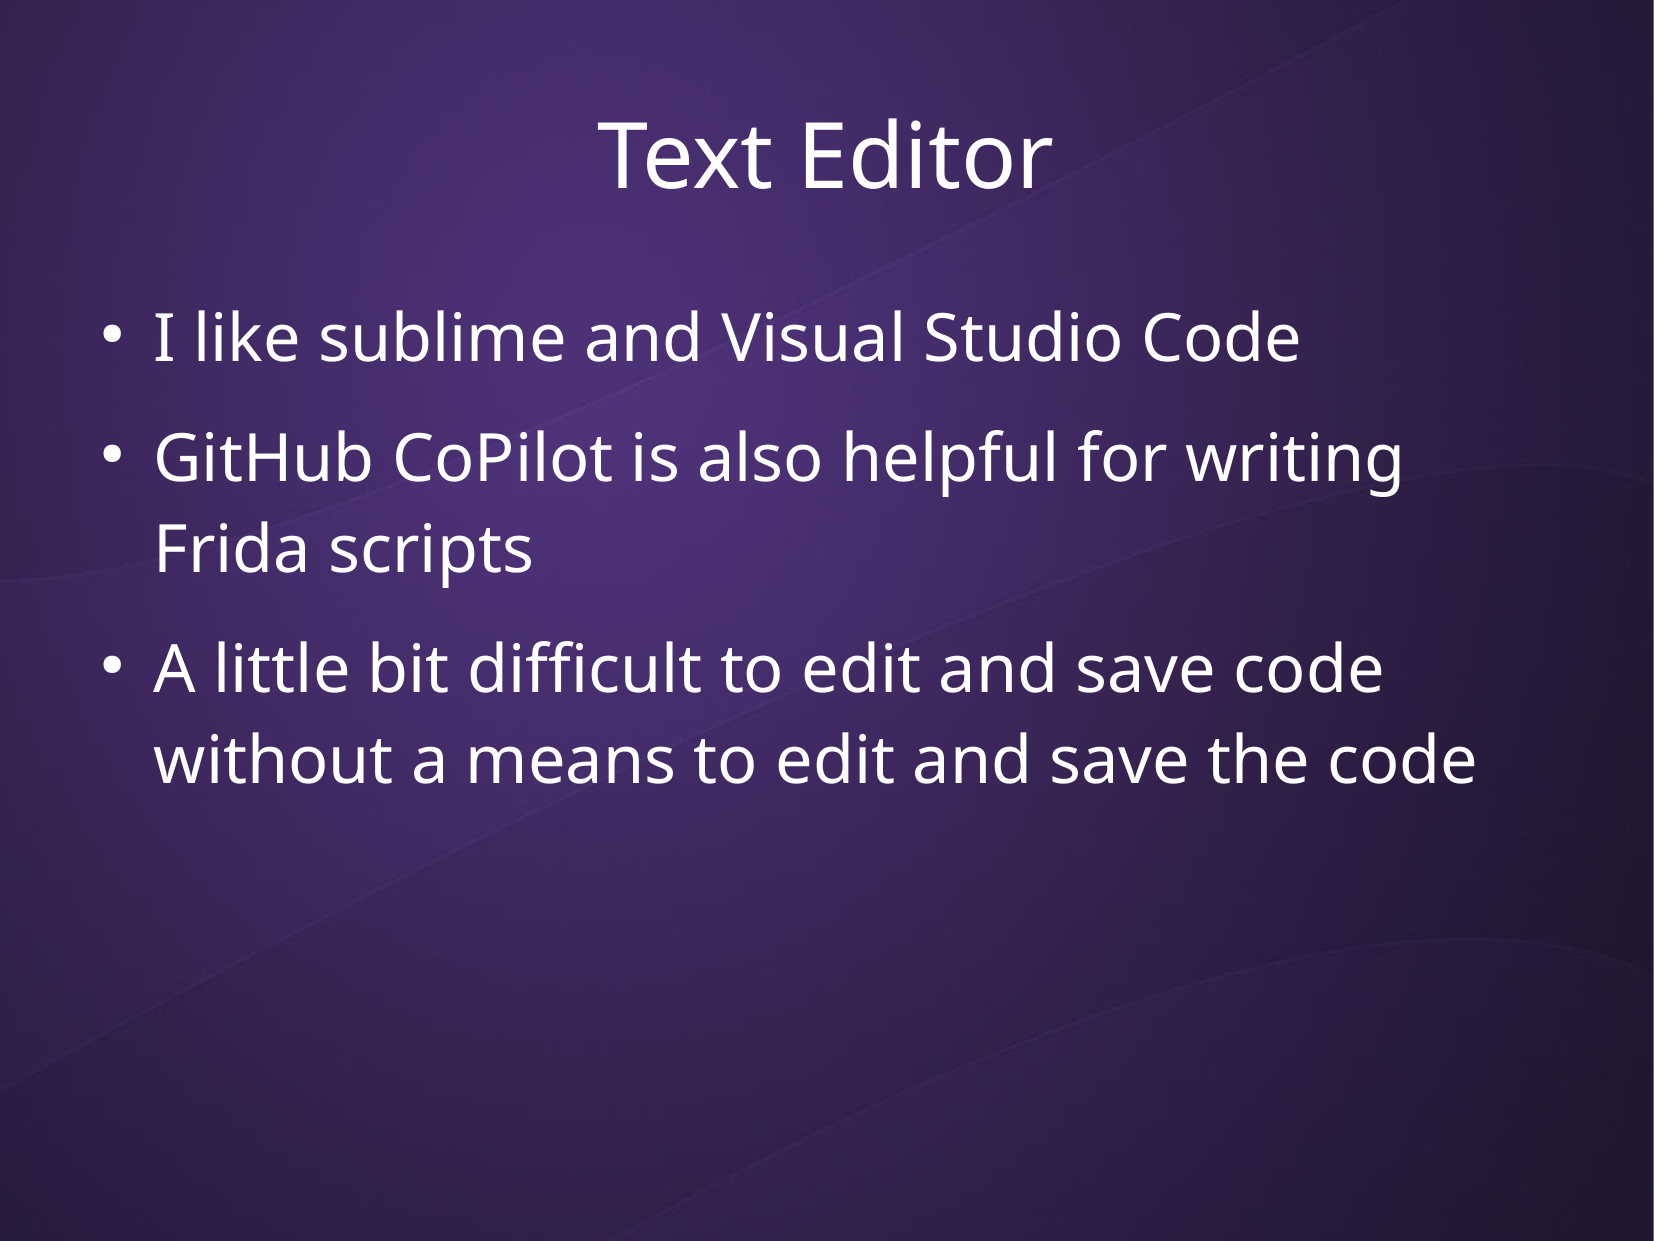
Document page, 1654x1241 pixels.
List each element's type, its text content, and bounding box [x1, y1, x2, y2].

title Text Editor [82, 49, 1571, 257]
list I like sublime and Visual Studio Code GitHub CoPilot is also helpful for writing Frida scripts A little bit difficult to edit and save code without a means to edit and save the code [82, 290, 1571, 815]
picture [0, 0, 1654, 1241]
